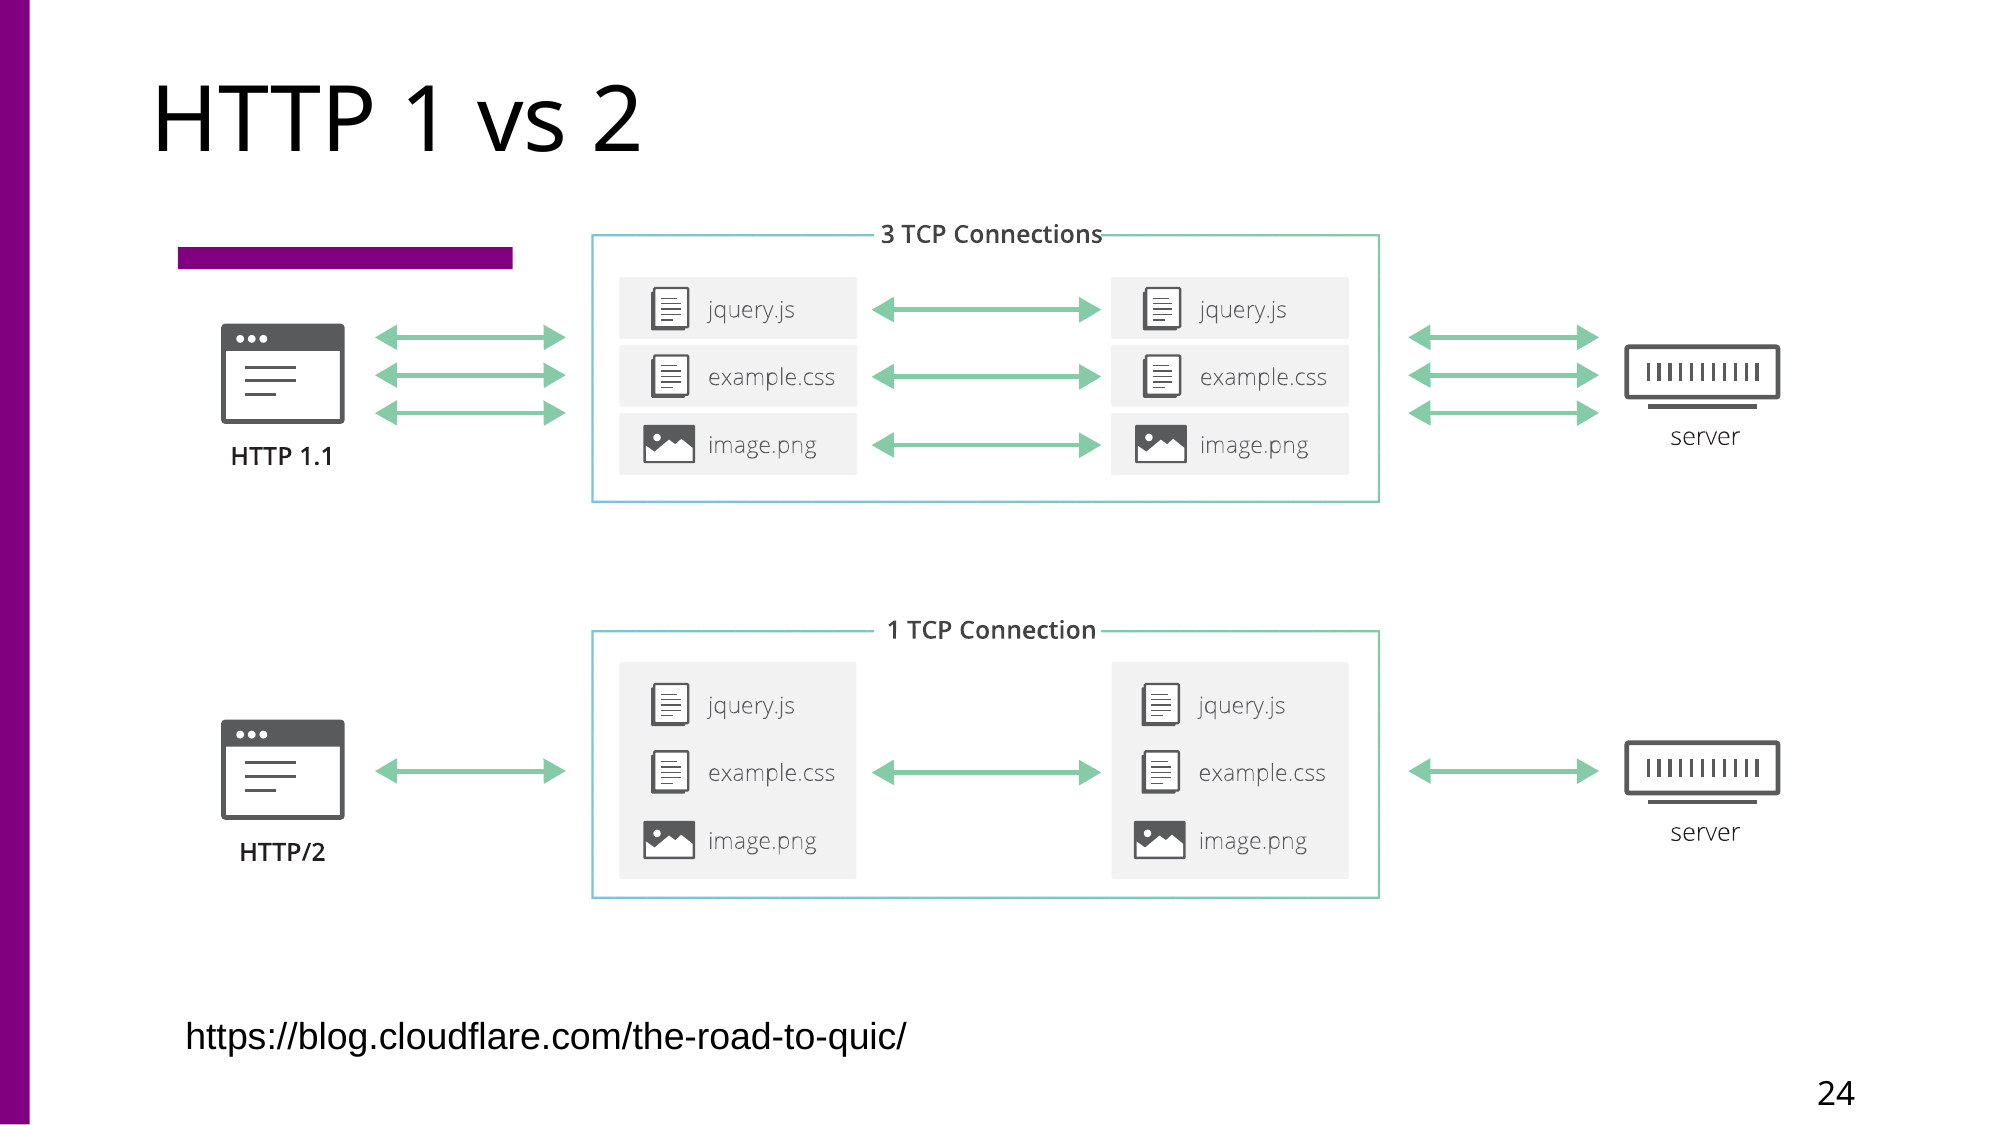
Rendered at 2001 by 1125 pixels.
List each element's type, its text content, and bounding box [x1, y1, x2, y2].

text_box https://blog.cloudflare.com/the-road-to-quic/ [170, 1008, 1591, 1066]
picture [218, 221, 1783, 903]
title HTTP 1 vs 2 [99, 29, 1801, 201]
